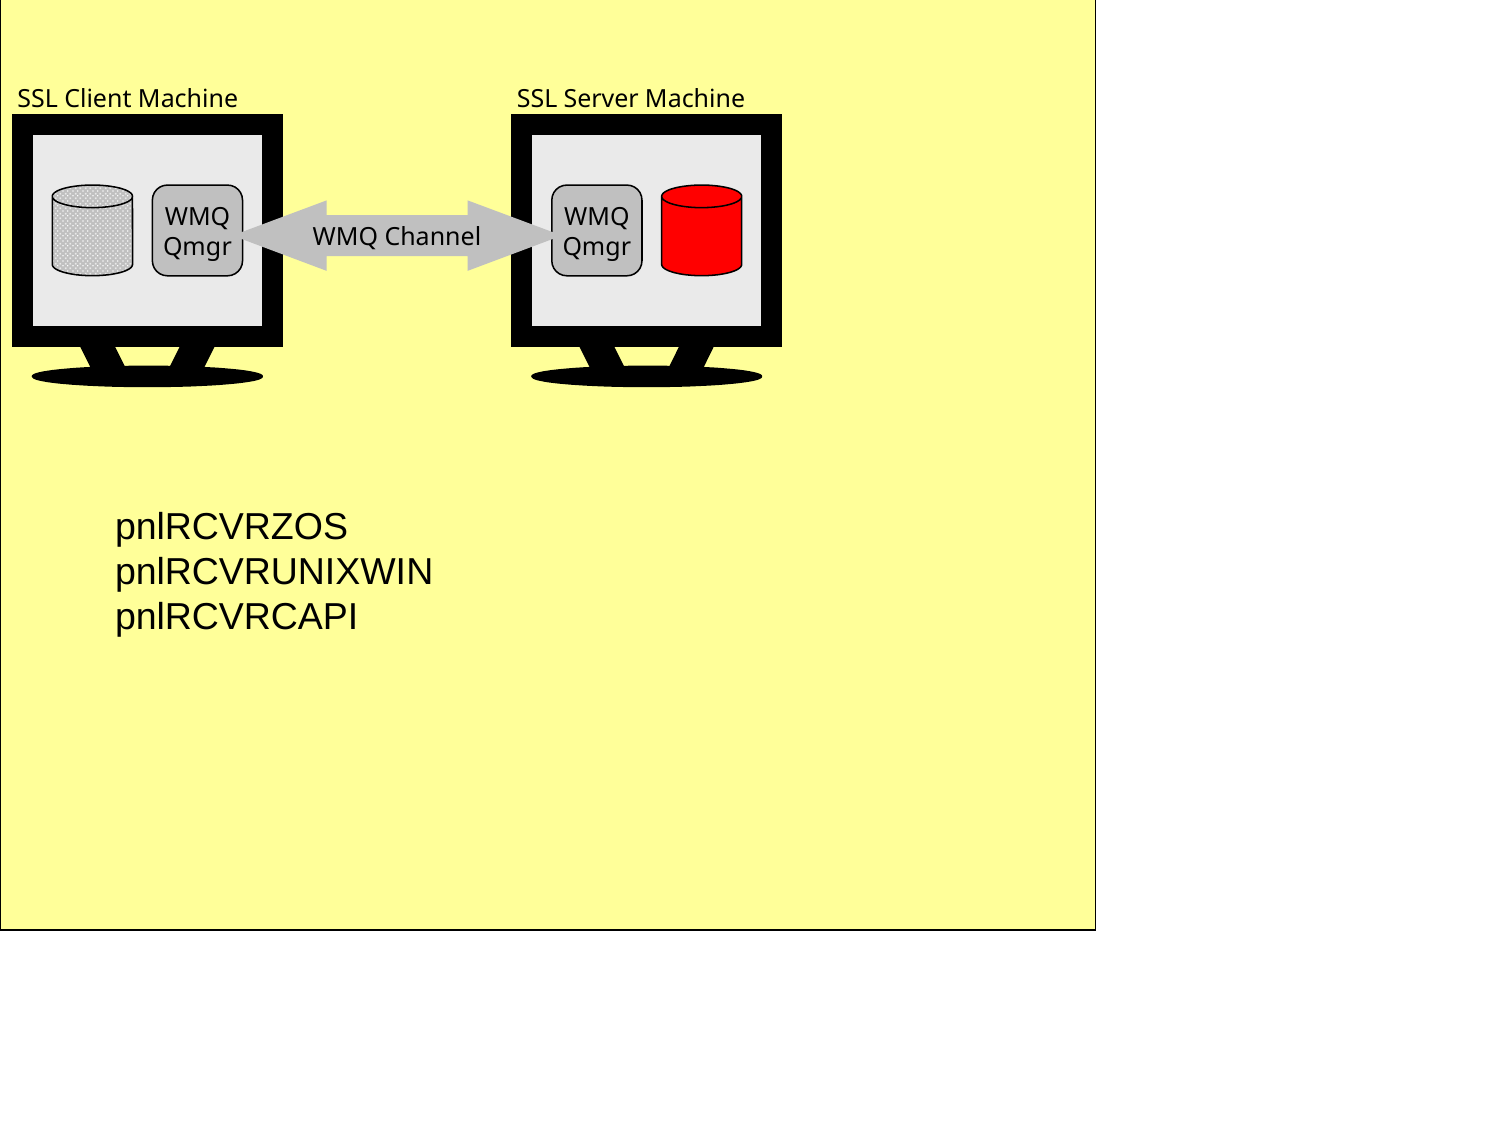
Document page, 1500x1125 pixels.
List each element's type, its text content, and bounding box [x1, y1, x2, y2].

text_box WMQ Qmgr [152, 185, 243, 276]
text_box SSL Server Machine [501, 74, 832, 120]
text_box WMQ Channel [262, 215, 533, 256]
text_box pnlRCVRZOS pnlRCVRUNIXWIN pnlRCVRCAPI [100, 494, 450, 735]
text_box SSL Client Machine [2, 74, 333, 120]
text_box [0, 0, 1095, 930]
text_box WMQ Qmgr [551, 185, 642, 276]
